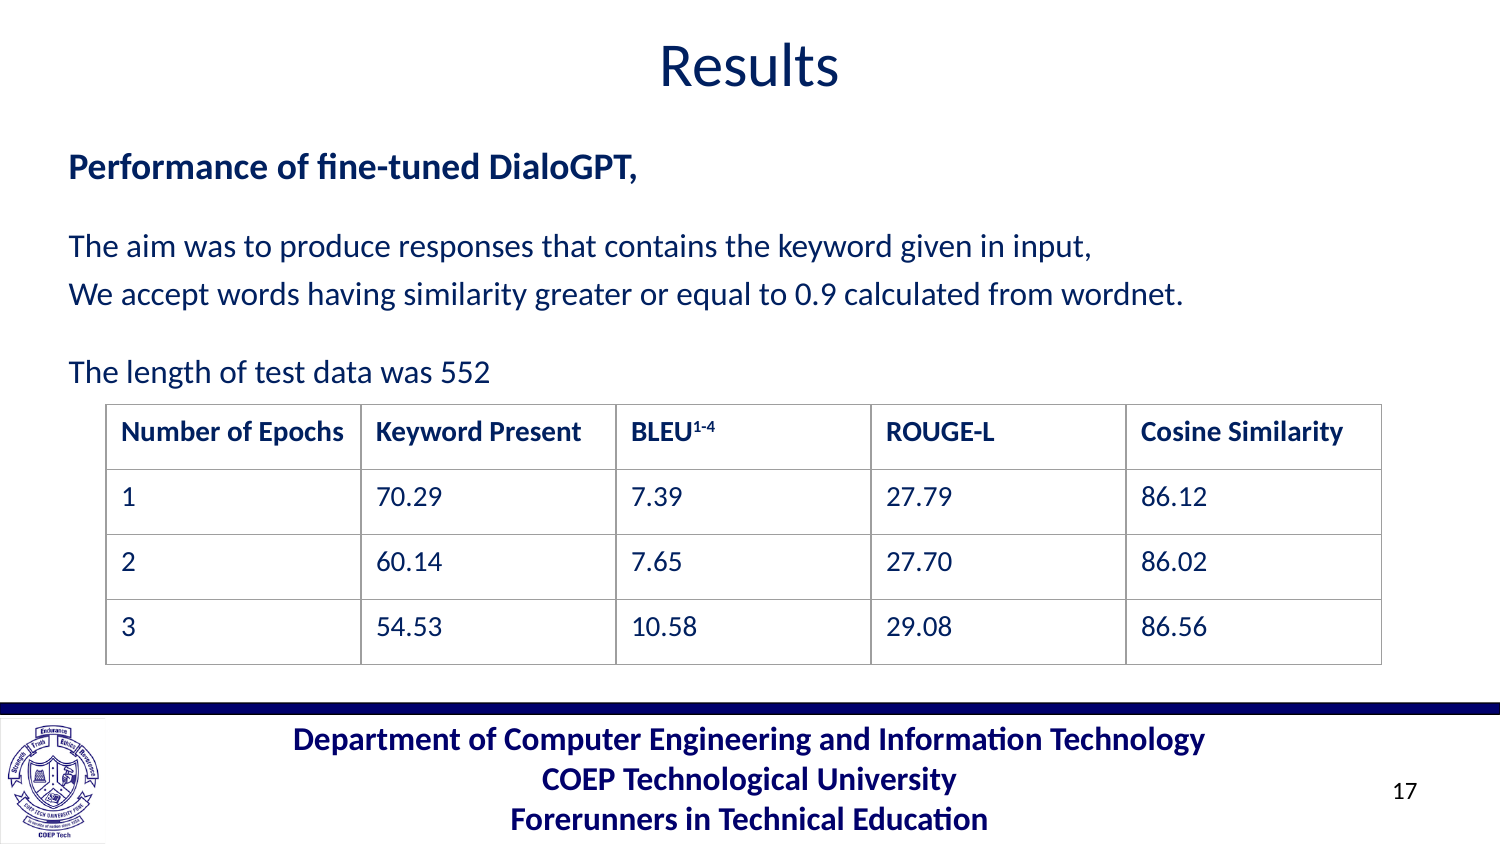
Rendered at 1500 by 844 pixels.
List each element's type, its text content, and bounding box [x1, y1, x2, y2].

table_cell 86.12 [1127, 470, 1381, 534]
table_cell 86.02 [1127, 535, 1381, 599]
table_header ROUGE-L [872, 405, 1125, 469]
table_header Keyword Present [362, 405, 615, 469]
table_cell 1 [107, 470, 360, 534]
text_box [1235, 702, 1500, 715]
text_box Results [7, 9, 1493, 100]
table_cell 27.79 [872, 470, 1125, 534]
table_cell 7.39 [617, 470, 870, 534]
table_cell 27.70 [872, 535, 1125, 599]
table_cell 10.58 [617, 600, 870, 664]
table_header BLEU1-4 [617, 405, 870, 469]
table_cell 60.14 [362, 535, 615, 599]
table_cell 86.56 [1127, 600, 1381, 664]
text_box [0, 702, 264, 715]
table_cell 29.08 [872, 600, 1125, 664]
table_cell 7.65 [617, 535, 870, 599]
table_cell 54.53 [362, 600, 615, 664]
table_cell 70.29 [362, 470, 615, 534]
text_box [0, 718, 106, 844]
table_header Number of Epochs [107, 405, 360, 469]
text_box Performance of fine-tuned DialoGPT, The aim was to produce responses that contains the keyword given in input, We accept words having similarity greater or equal to 0.9 calculated from wordnet. The length of test data was 552 [68, 132, 1458, 487]
table_cell 3 [107, 600, 360, 664]
text_box 17 [1235, 768, 1418, 805]
table_cell 2 [107, 535, 360, 599]
table_header Cosine Similarity [1127, 405, 1381, 469]
text_box Department of Computer Engineering and Information Technology COEP Technological University Forerunners in Technical Education [264, 702, 1235, 837]
